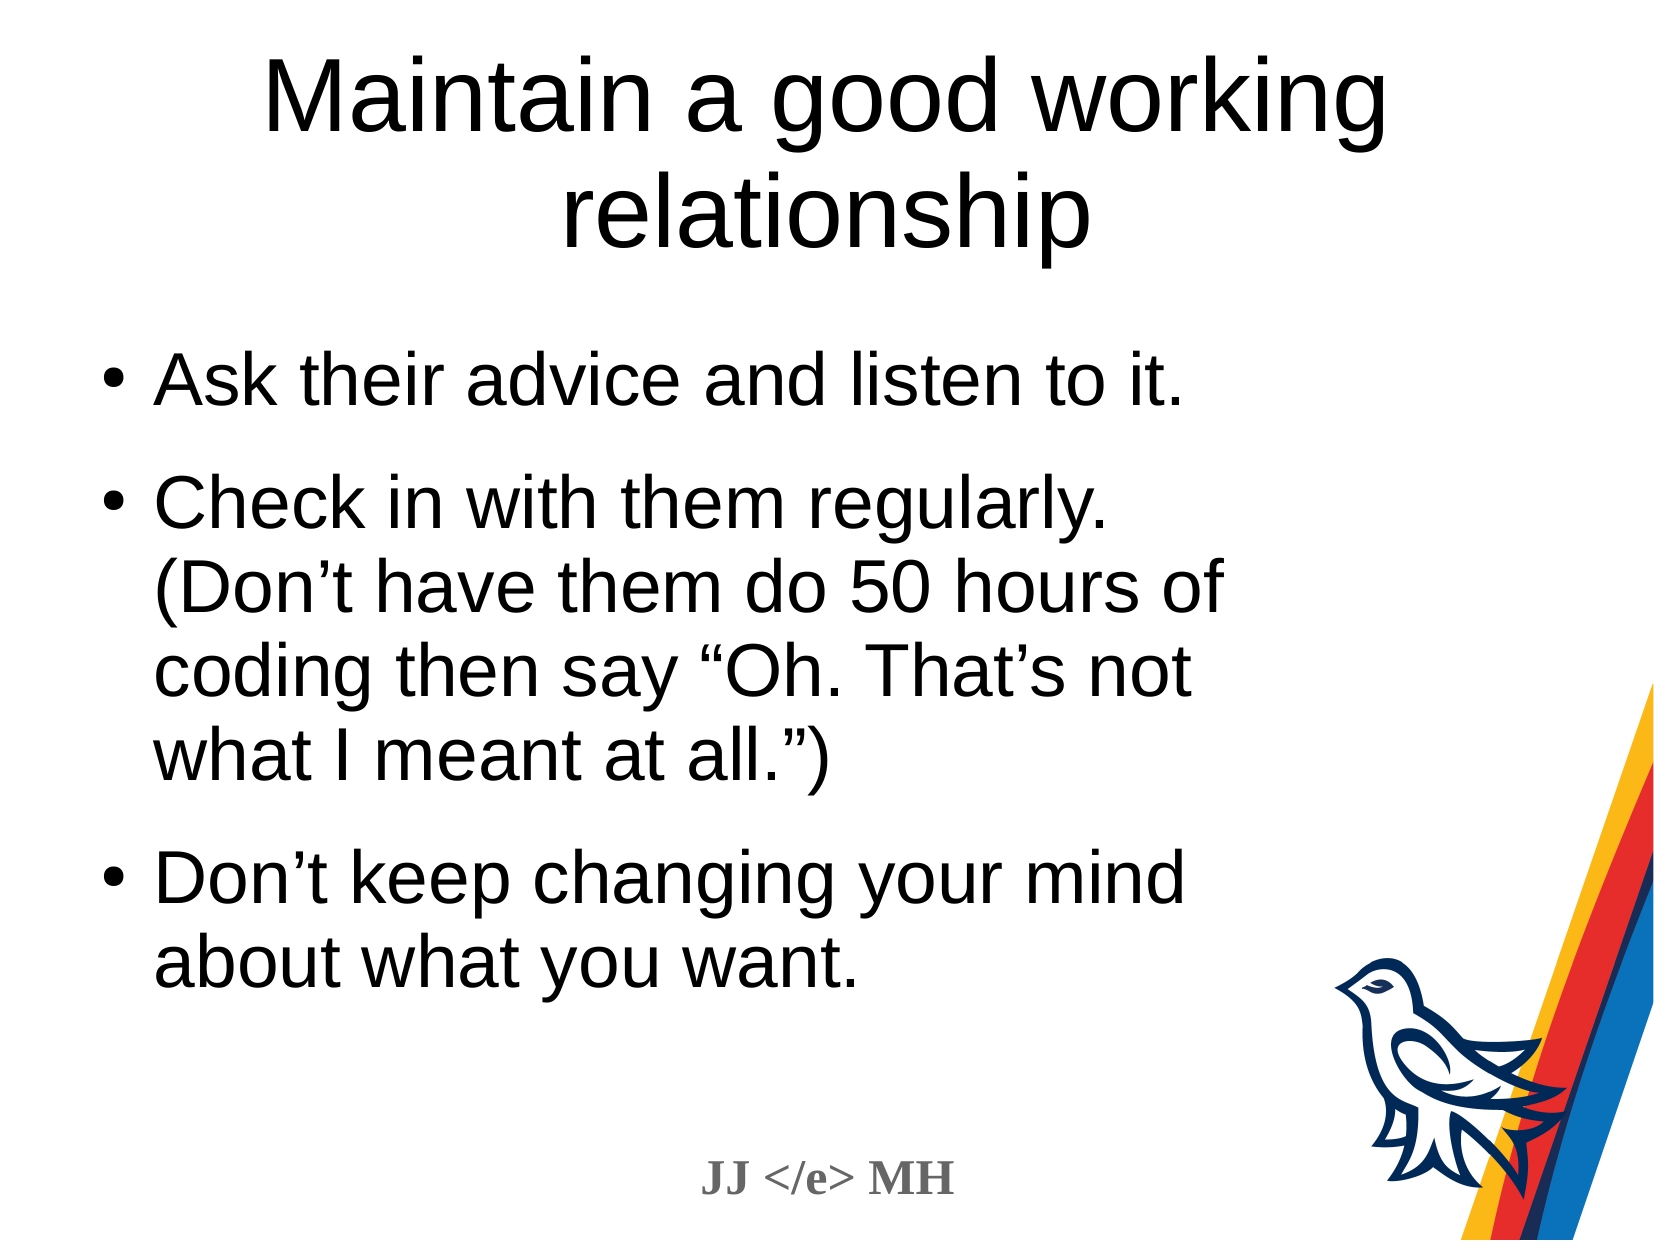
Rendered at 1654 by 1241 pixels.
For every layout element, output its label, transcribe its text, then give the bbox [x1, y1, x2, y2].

list Ask their advice and listen to it. Check in with them regularly. (Don’t have them do 50 hours of coding then say “Oh. That’s not what I meant at all.”) Don’t keep changing your mind about what you want. [82, 337, 1300, 1057]
title Maintain a good working relationship [82, 0, 1571, 336]
picture [1324, 684, 1654, 1240]
